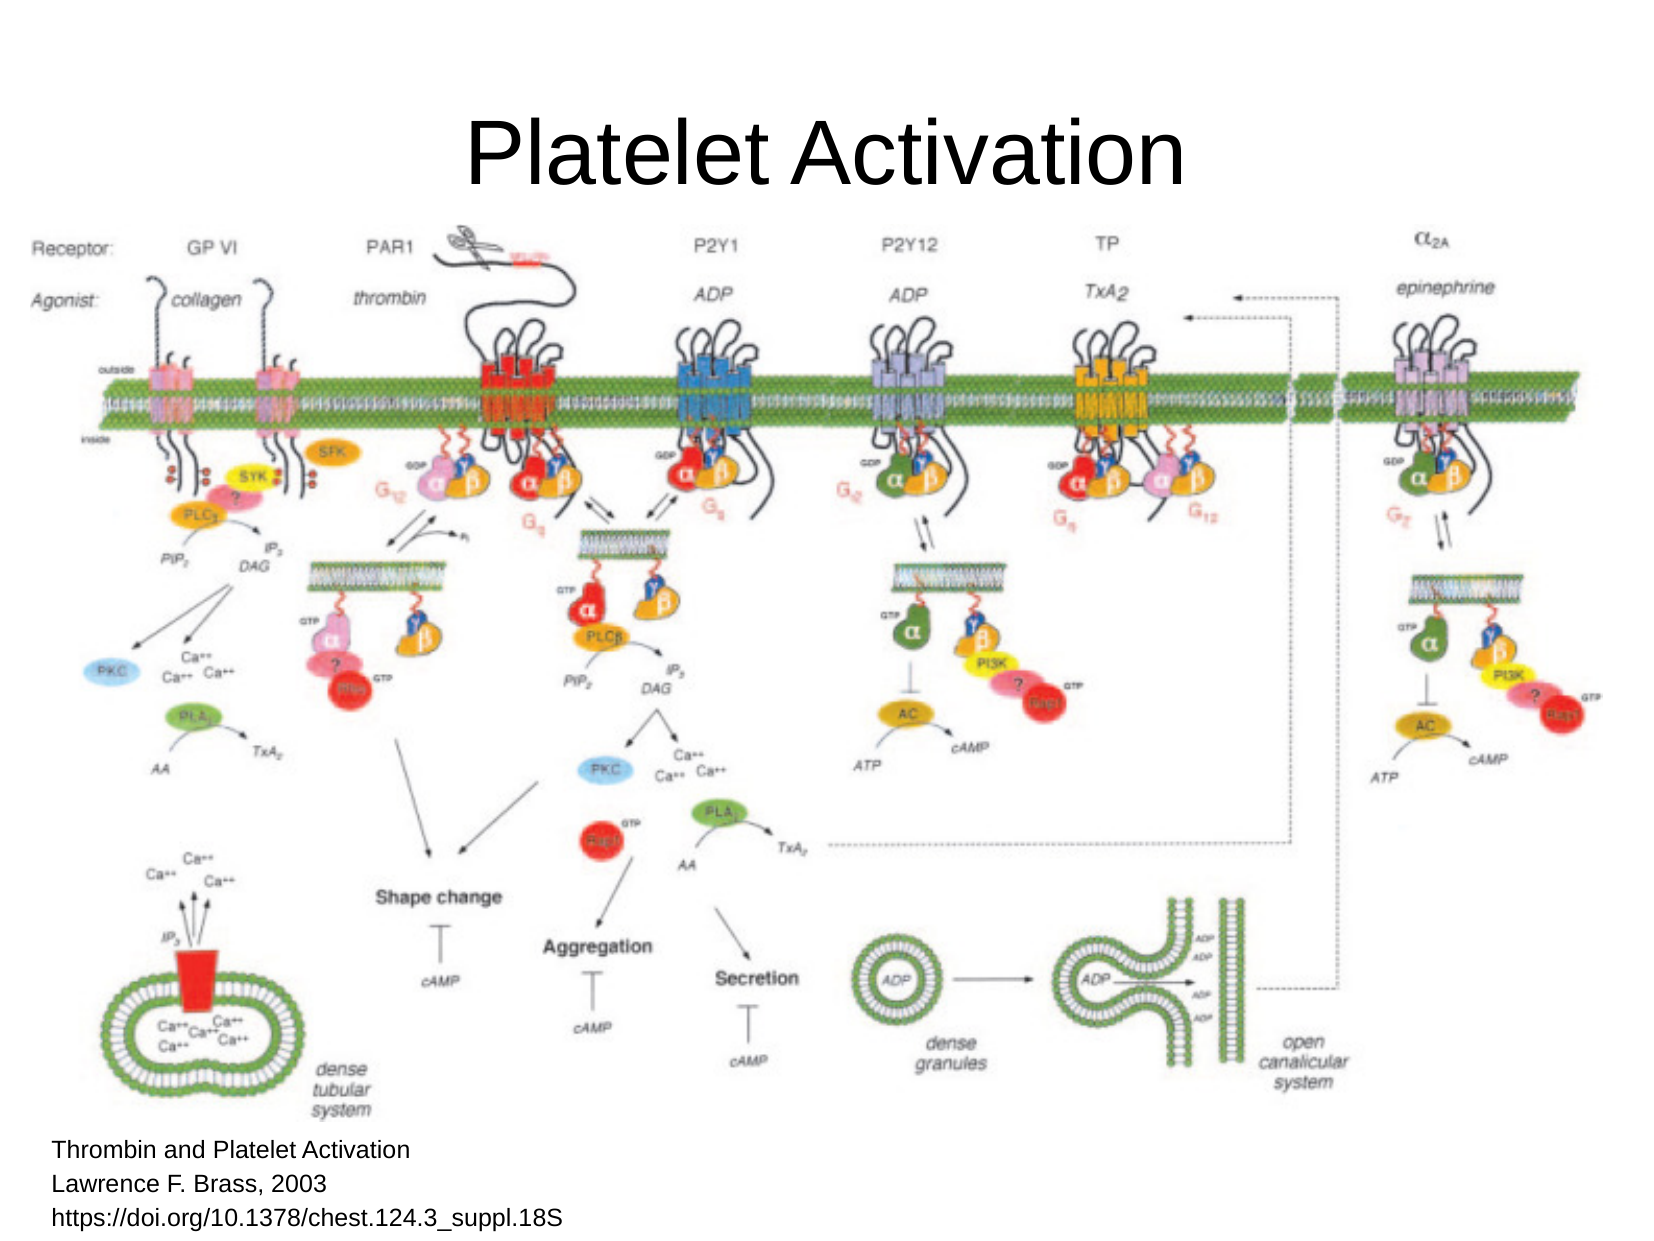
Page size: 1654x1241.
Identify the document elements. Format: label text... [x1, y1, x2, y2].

picture [30, 224, 1603, 1122]
text_box Thrombin and Platelet Activation Lawrence F. Brass, 2003 https://doi.org/10.1378/chest.124.3_suppl.18S [36, 1128, 1366, 1241]
title Platelet Activation [82, 49, 1571, 224]
